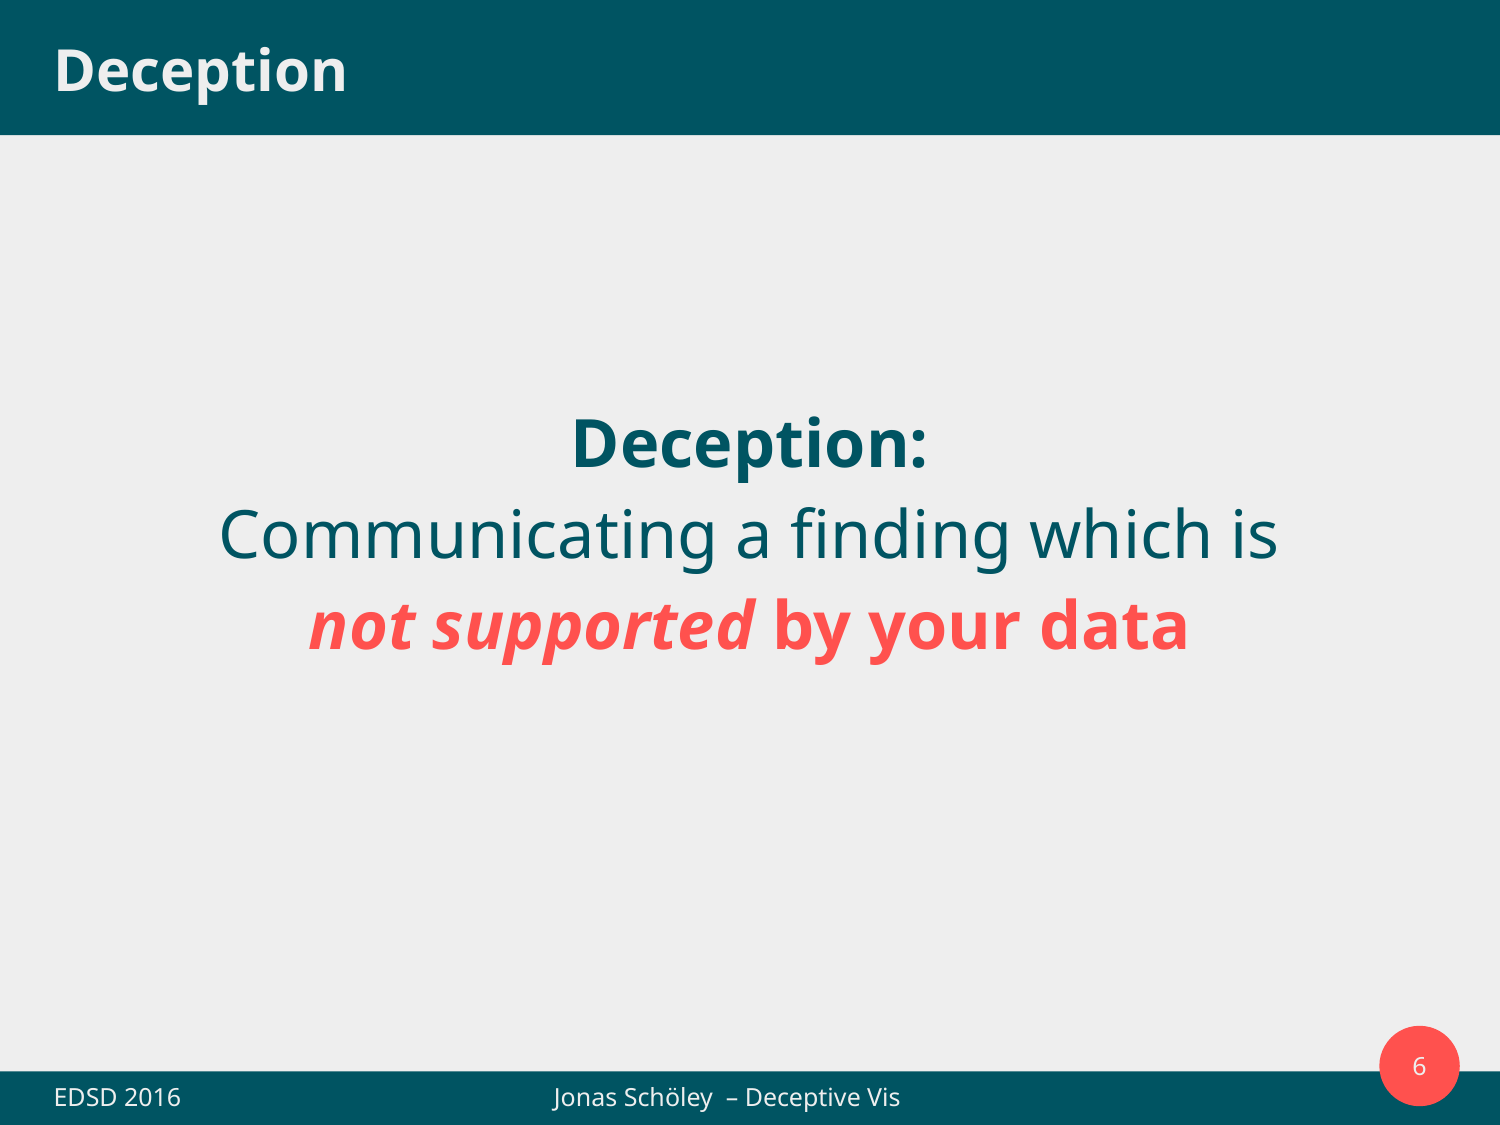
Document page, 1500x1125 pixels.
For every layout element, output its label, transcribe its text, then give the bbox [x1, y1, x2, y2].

text_box Deception: Communicating a finding which is not supported by your data [69, 388, 1431, 669]
title Deception [53, 0, 1447, 141]
